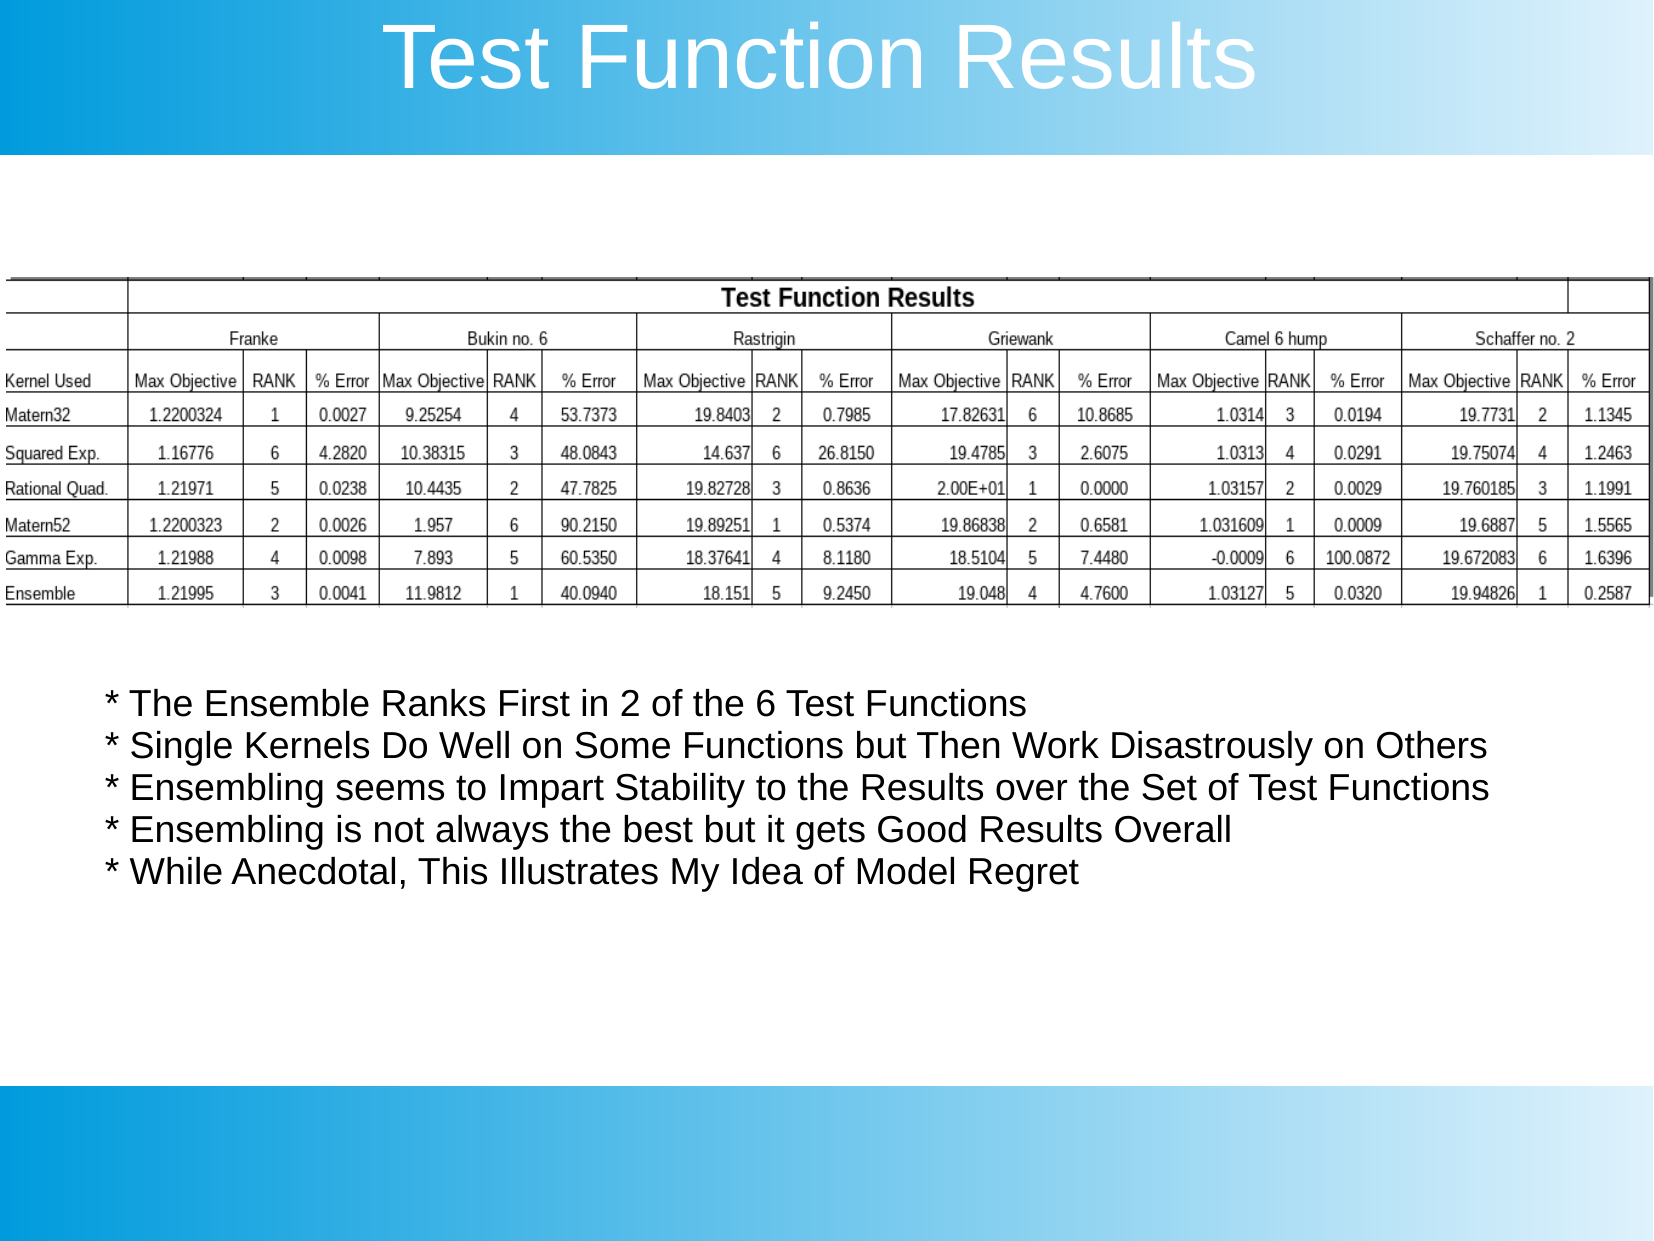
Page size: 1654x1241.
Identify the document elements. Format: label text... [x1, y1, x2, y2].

title Test Function Results [76, 5, 1565, 211]
text_box * The Ensemble Ranks First in 2 of the 6 Test Functions * Single Kernels Do Well on Some Functions but Then Work Disastrously on Others * Ensembling seems to Impart Stability to the Results over the Set of Test Functions * Ensembling is not always the best but it gets Good Results Overall * While Anecdotal, This Illustrates My Idea of Model Regret [90, 675, 1561, 900]
picture [6, 277, 1654, 608]
